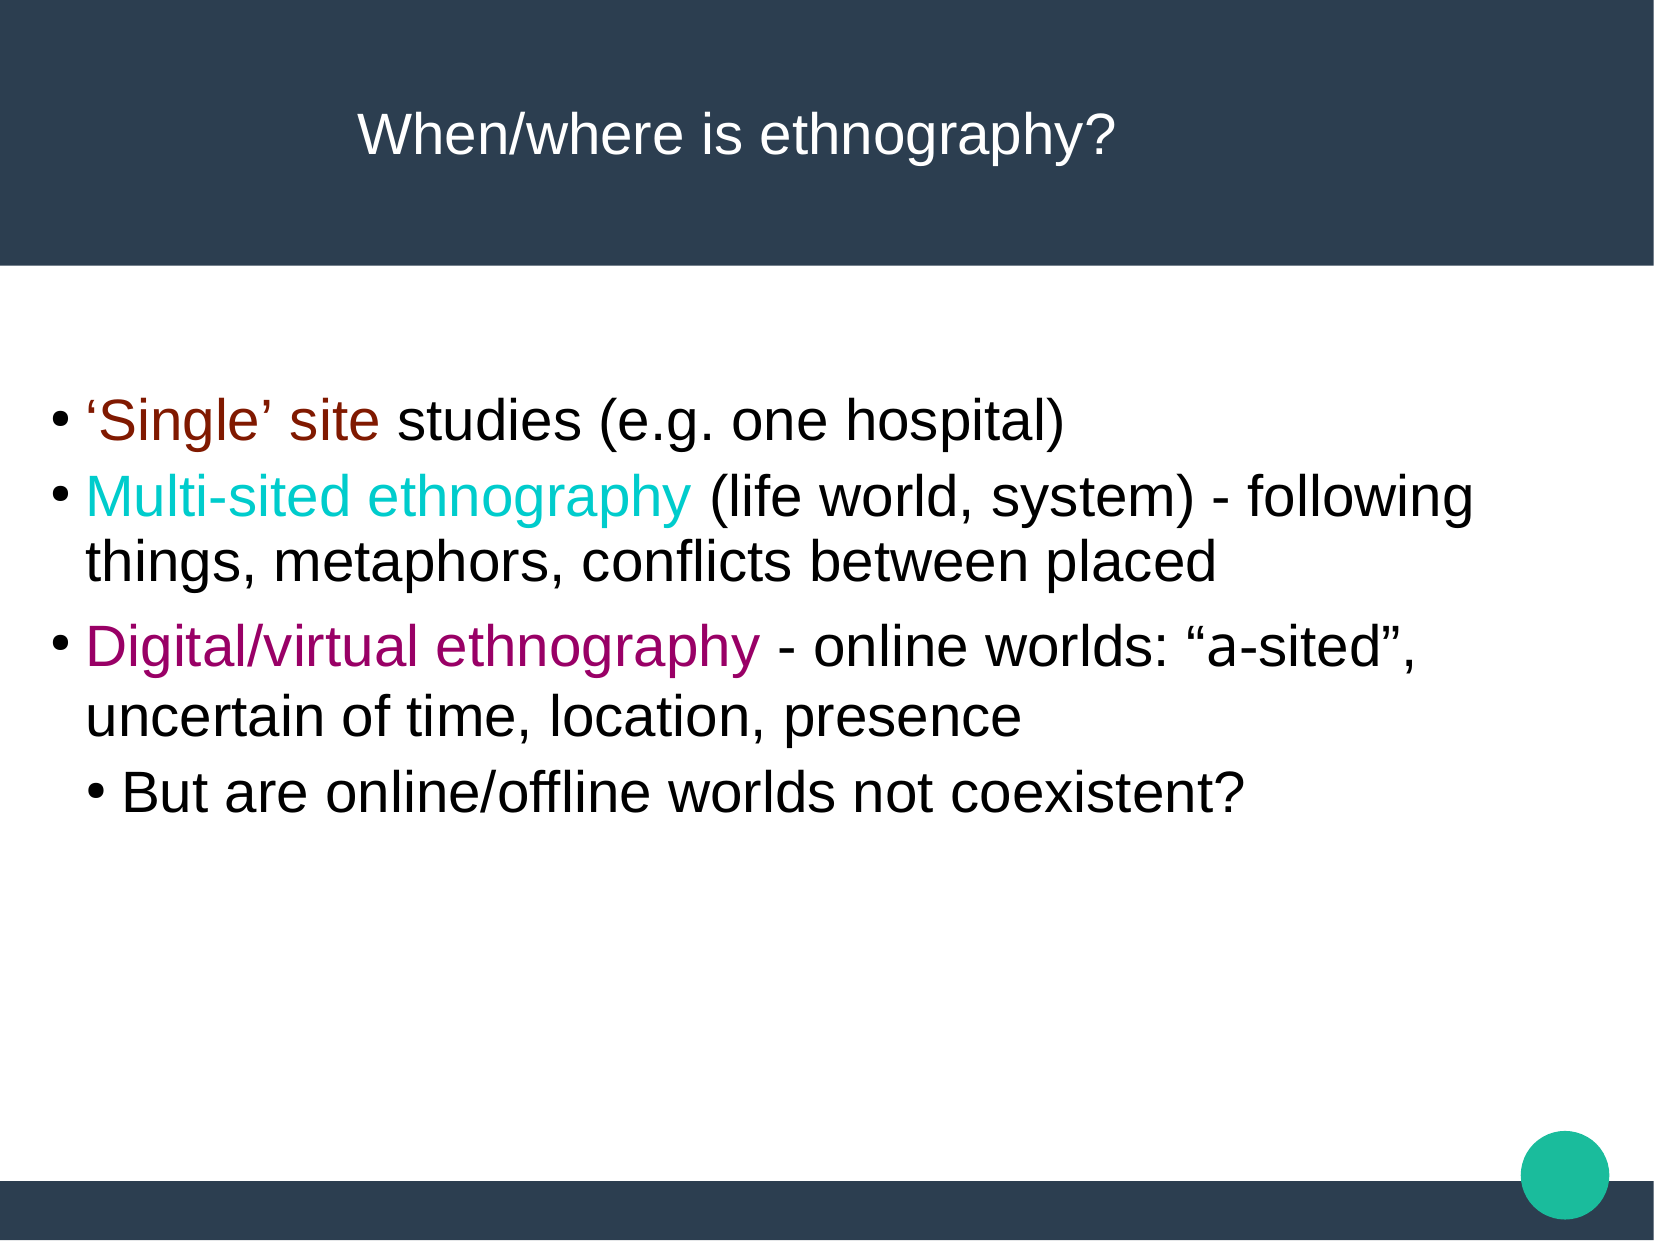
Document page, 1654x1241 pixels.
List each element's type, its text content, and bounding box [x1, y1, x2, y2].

text_box ‘Single’ site studies (e.g. one hospital) Multi-sited ethnography (life world, system) - following things, metaphors, conflicts between placed Digital/virtual ethnography - online worlds: “a-sited”, uncertain of time, location, presence But are online/offline worlds not coexistent? [35, 379, 1611, 1123]
title When/where is ethnography? [99, 37, 1375, 225]
